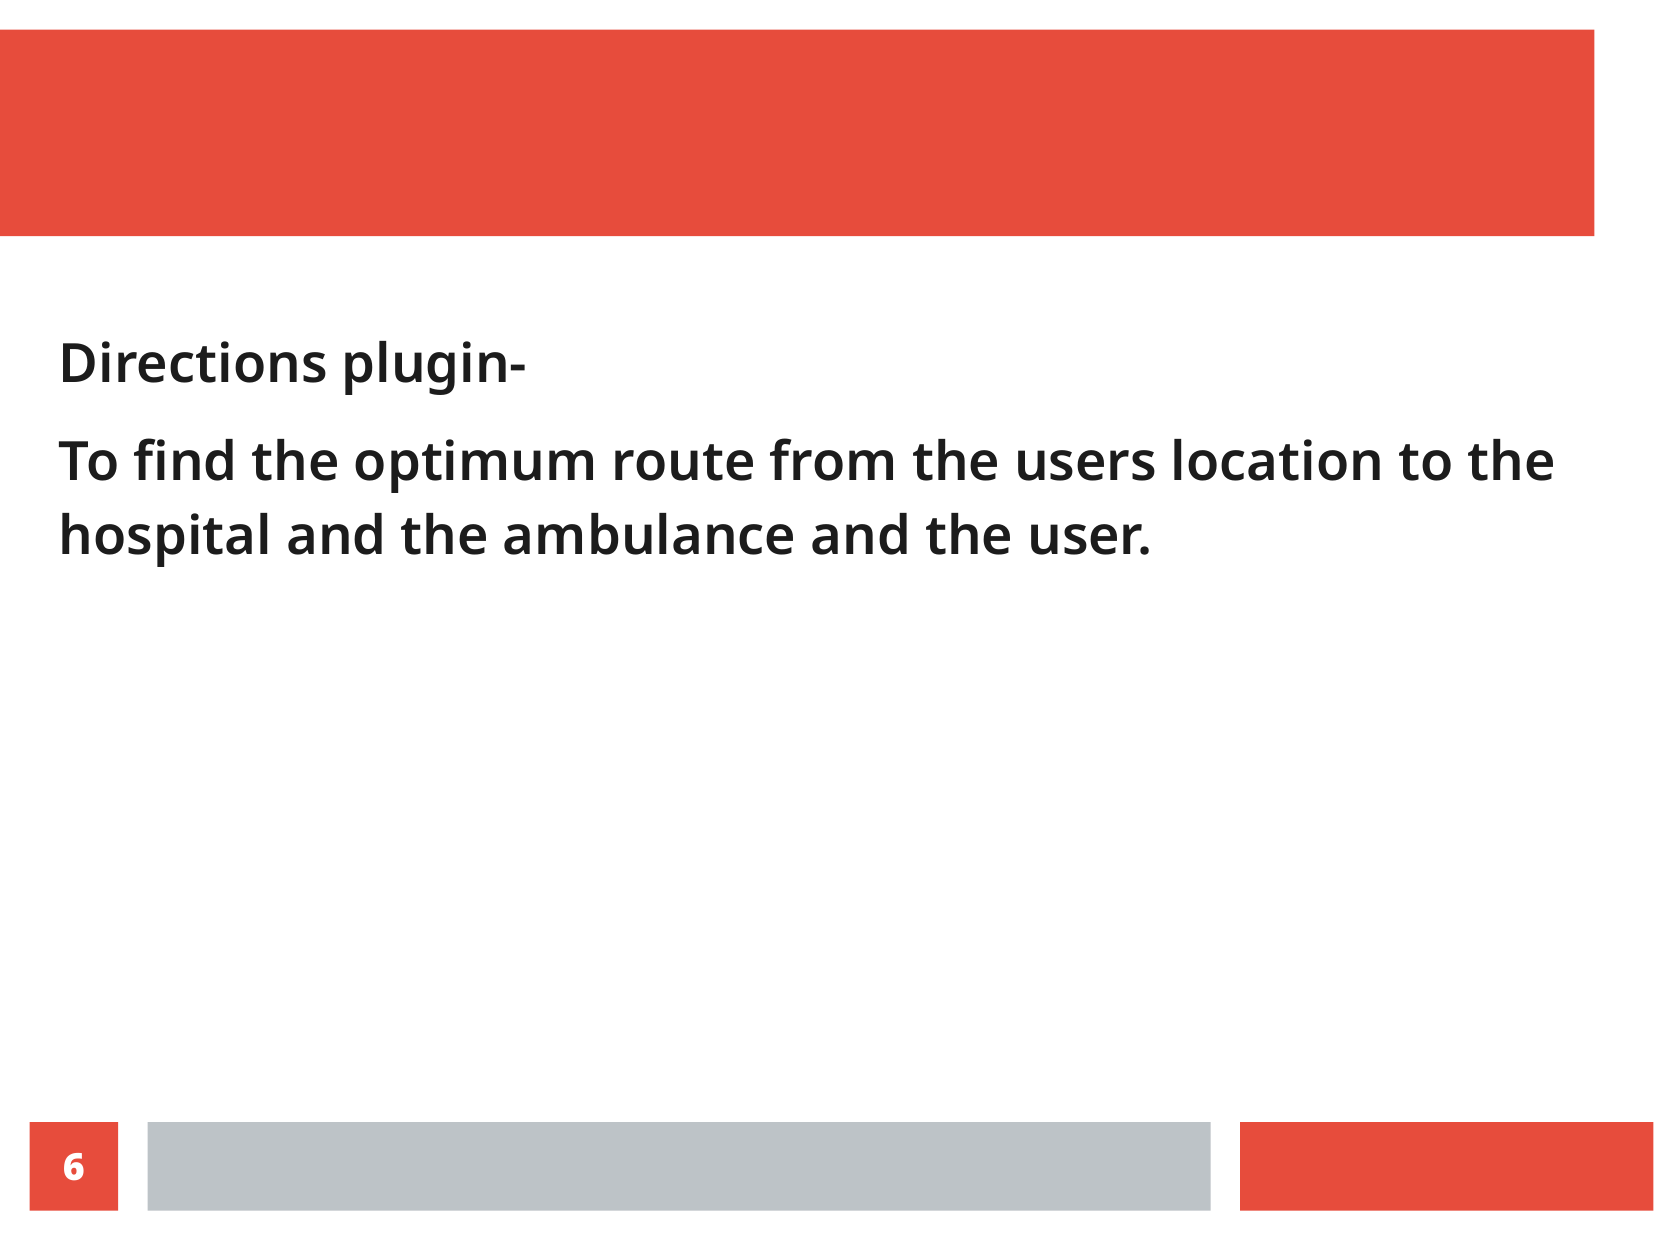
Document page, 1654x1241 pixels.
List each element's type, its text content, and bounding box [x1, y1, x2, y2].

list Directions plugin- To find the optimum route from the users location to the hospital and the ambulance and the user. [59, 324, 1565, 1093]
